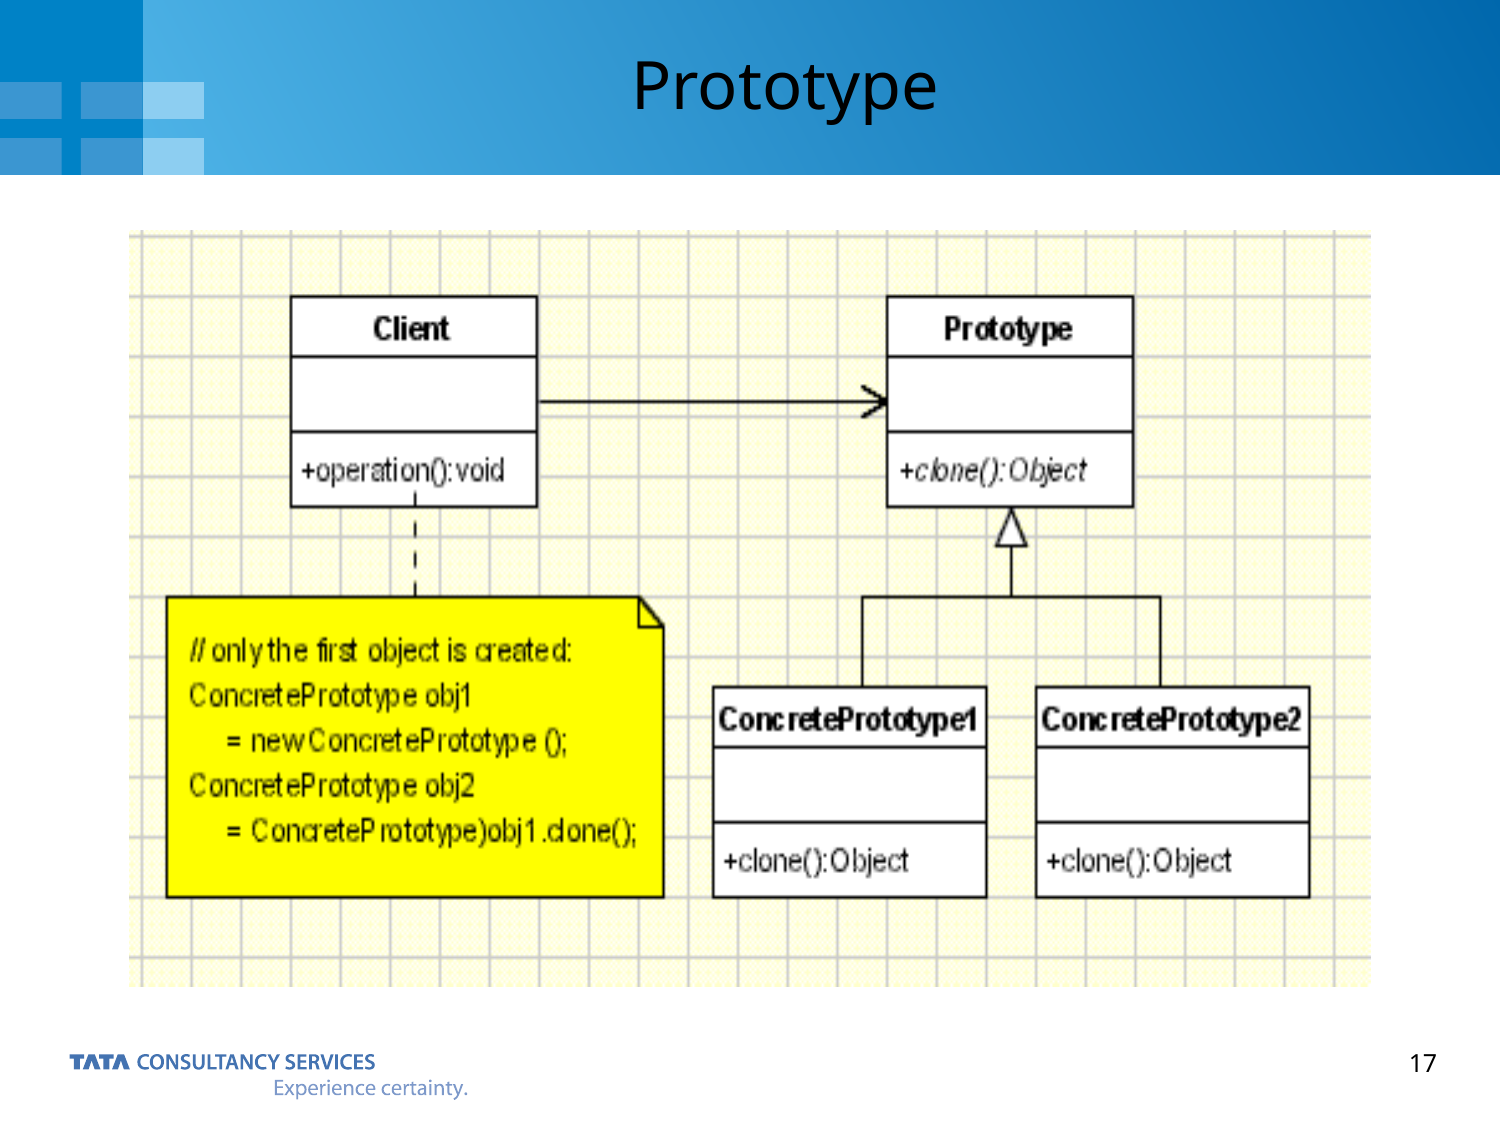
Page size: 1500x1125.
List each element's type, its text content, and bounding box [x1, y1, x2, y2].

text_box Prototype [224, 11, 1347, 154]
picture [129, 230, 1371, 987]
